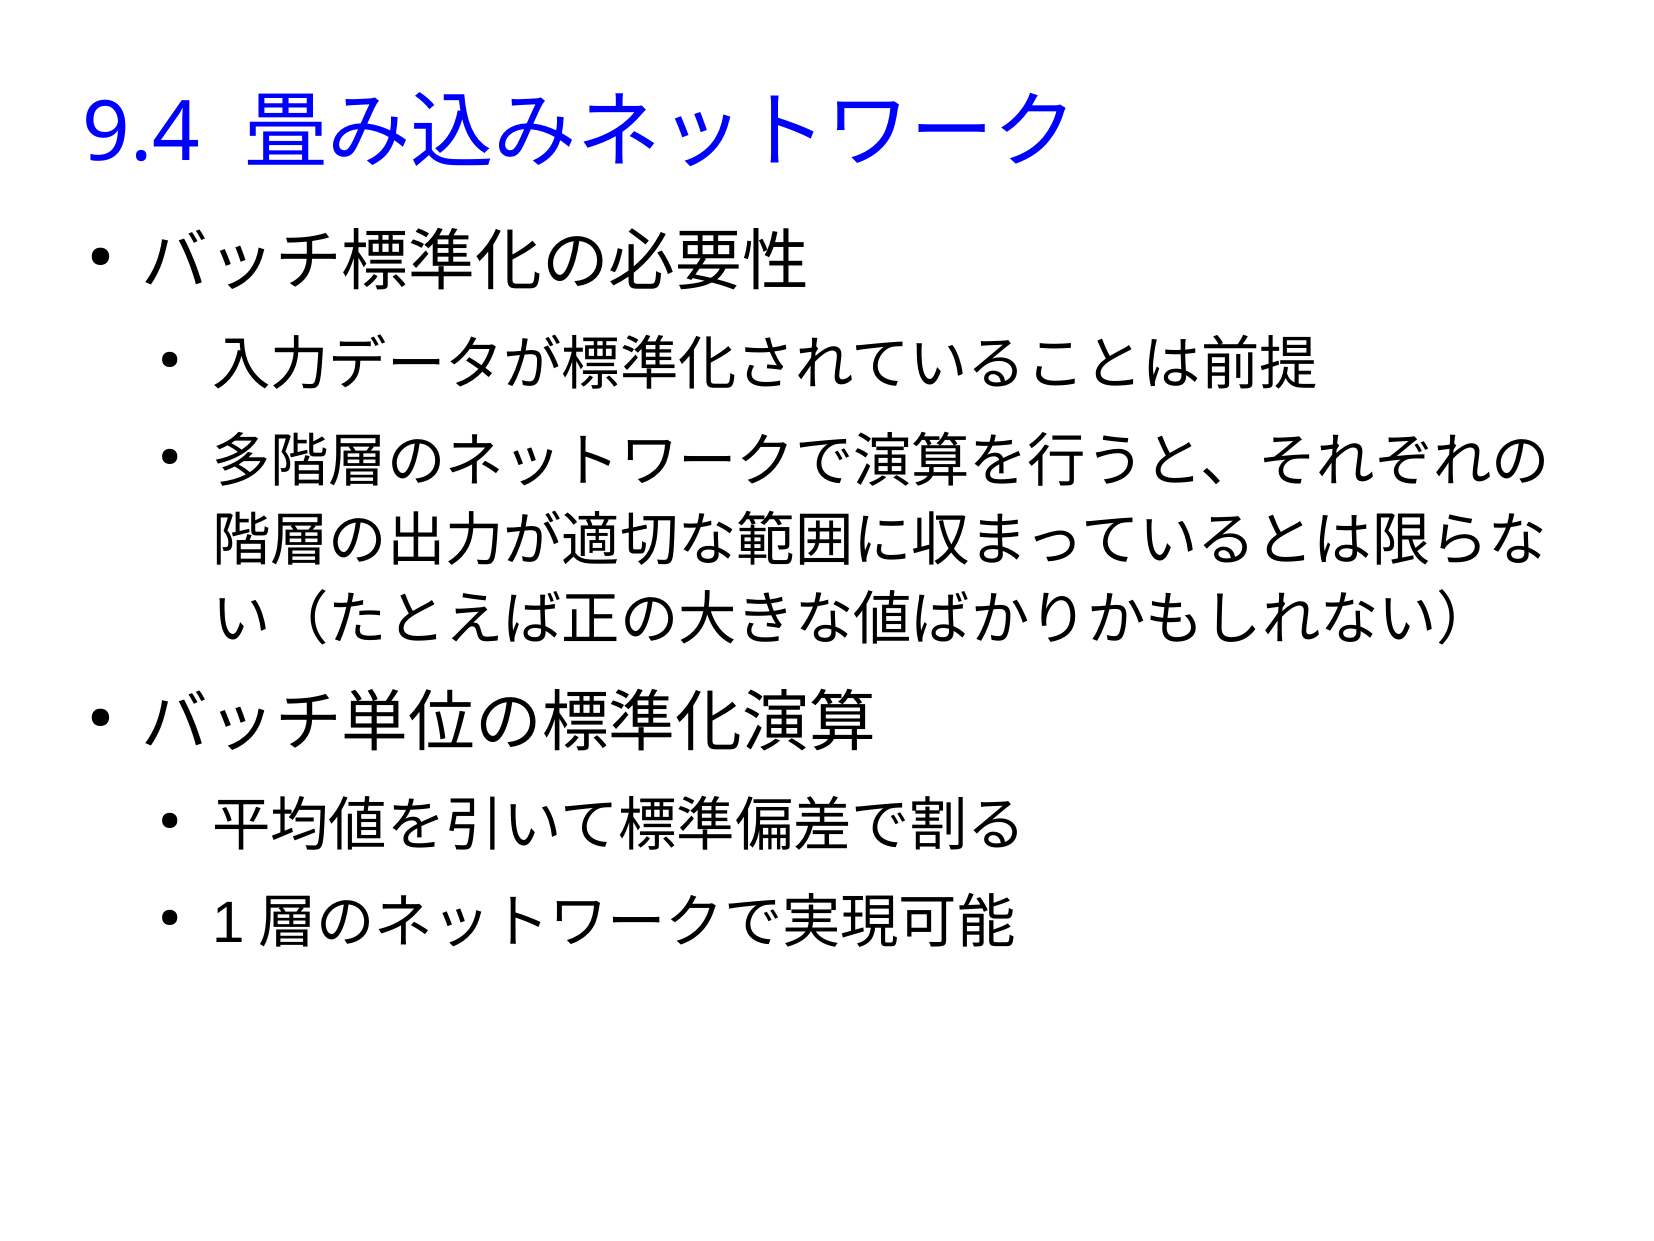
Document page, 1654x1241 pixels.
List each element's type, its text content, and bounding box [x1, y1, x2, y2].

list バッチ標準化の必要性 入力データが標準化されていることは前提 多階層のネットワークで演算を行うと、それぞれの階層の出力が適切な範囲に収まっているとは限らない（たとえば正の大きな値ばかりかもしれない） バッチ単位の標準化演算 平均値を引いて標準偏差で割る 1層のネットワークで実現可能 [70, 213, 1595, 1105]
title 9.4 畳み込みネットワーク [82, 49, 1571, 207]
